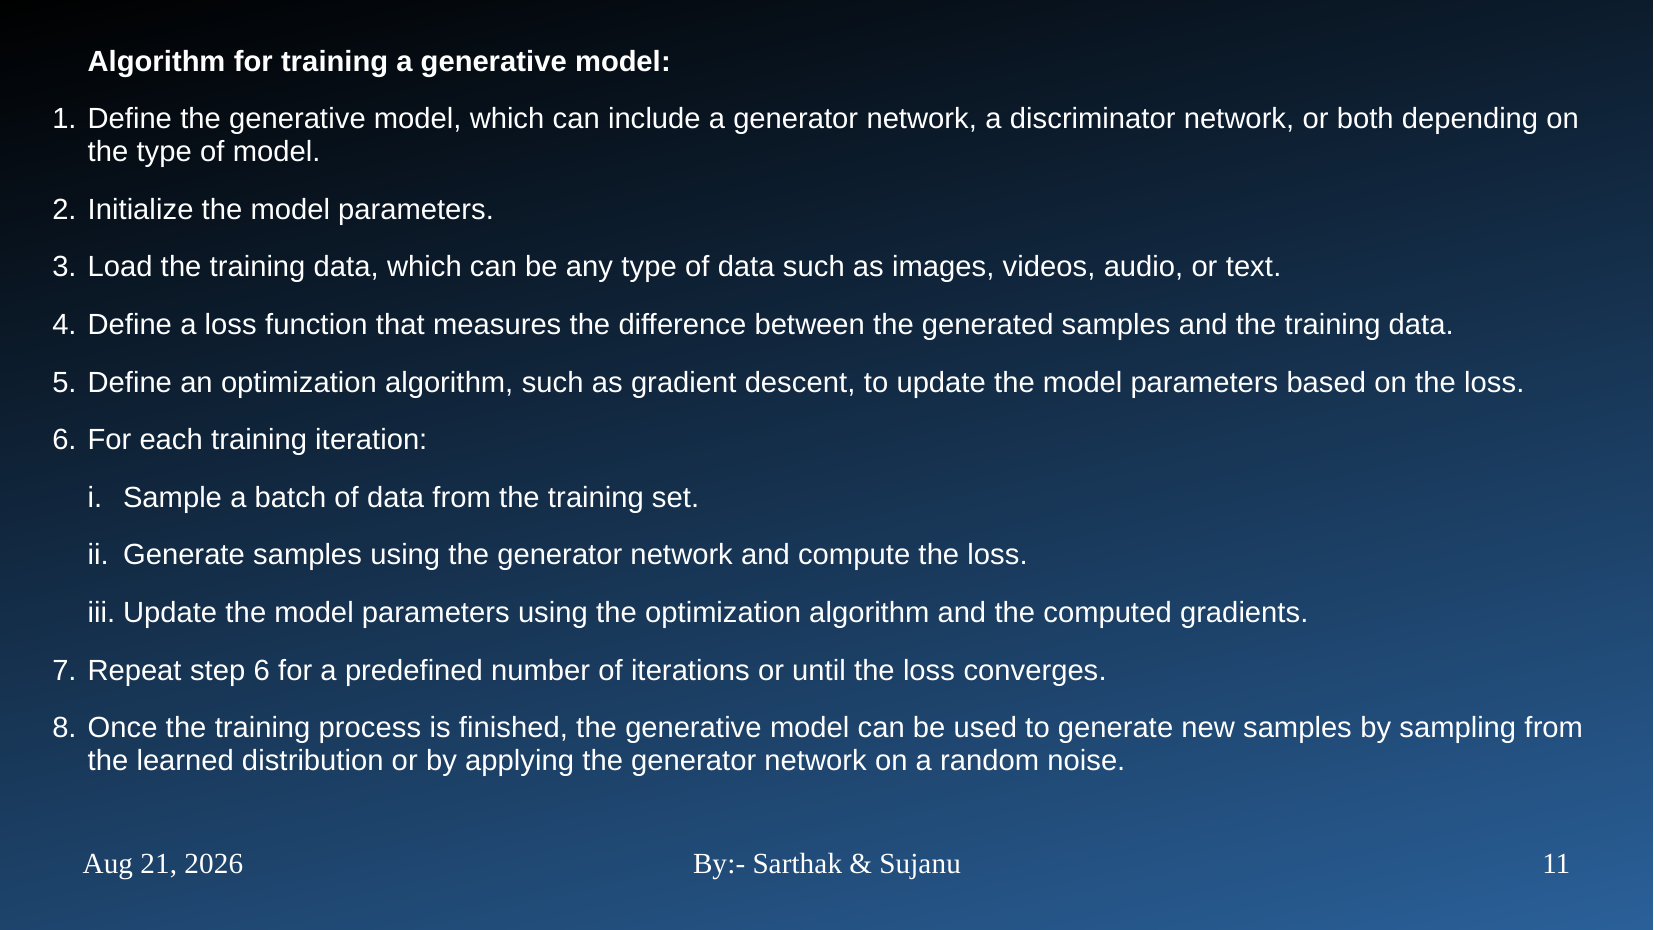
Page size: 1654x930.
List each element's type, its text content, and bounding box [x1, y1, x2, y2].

text_box Algorithm for training a generative model: Define the generative model, which can include a generator network, a discriminator network, or both depending on the type of model. Initialize the model parameters. Load the training data, which can be any type of data such as images, videos, audio, or text. Define a loss function that measures the difference between the generated samples and the training data. Define an optimization algorithm, such as gradient descent, to update the model parameters based on the loss. For each training iteration: Sample a batch of data from the training set. Generate samples using the generator network and compute the loss. Update the model parameters using the optimization algorithm and the computed gradients. Repeat step 6 for a predefined number of iterations or until the loss converges. Once the training process is finished, the generative model can be used to generate new samples by sampling from the learned distribution or by applying the generator network on a random noise. [37, 37, 1613, 788]
